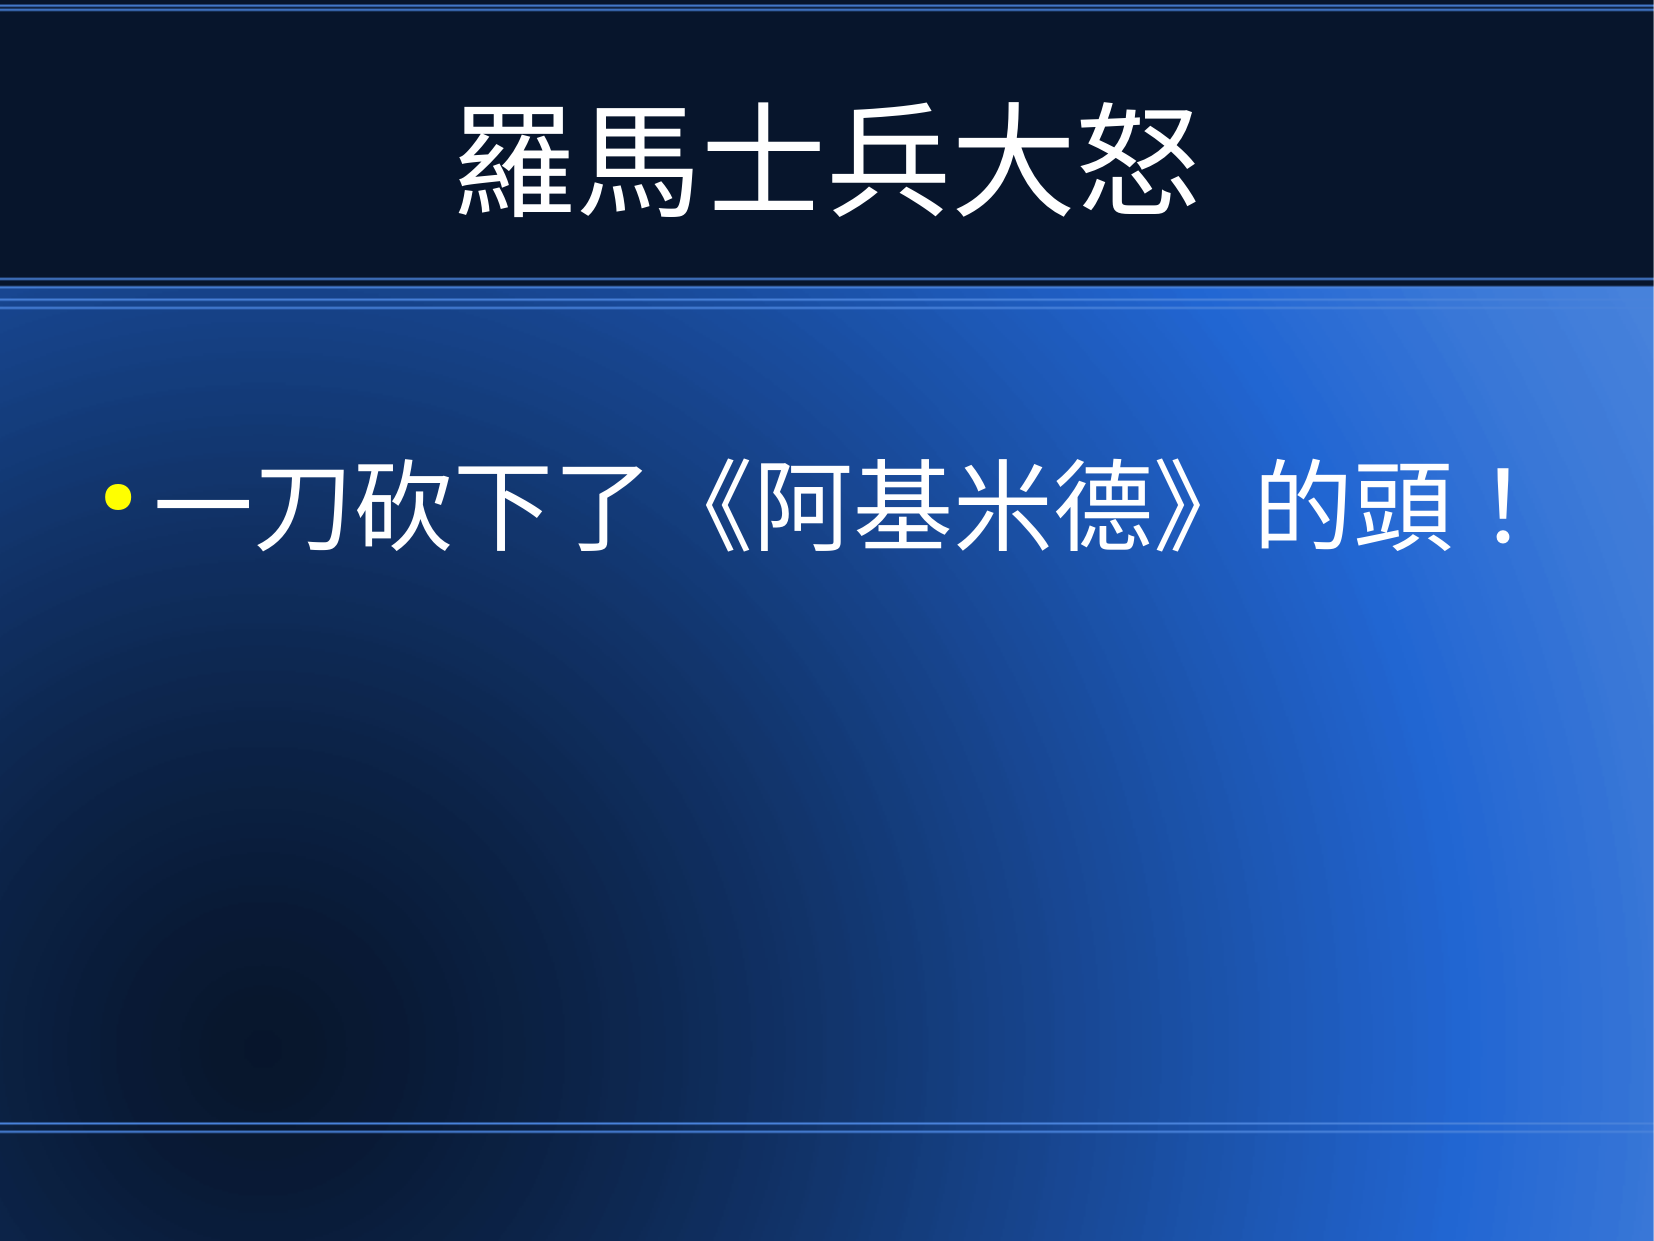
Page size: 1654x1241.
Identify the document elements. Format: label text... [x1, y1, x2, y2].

list 一刀砍下了《阿基米德》的頭！ [82, 355, 1571, 1241]
picture [0, 0, 1654, 1241]
title 羅馬士兵大怒 [82, 49, 1571, 257]
